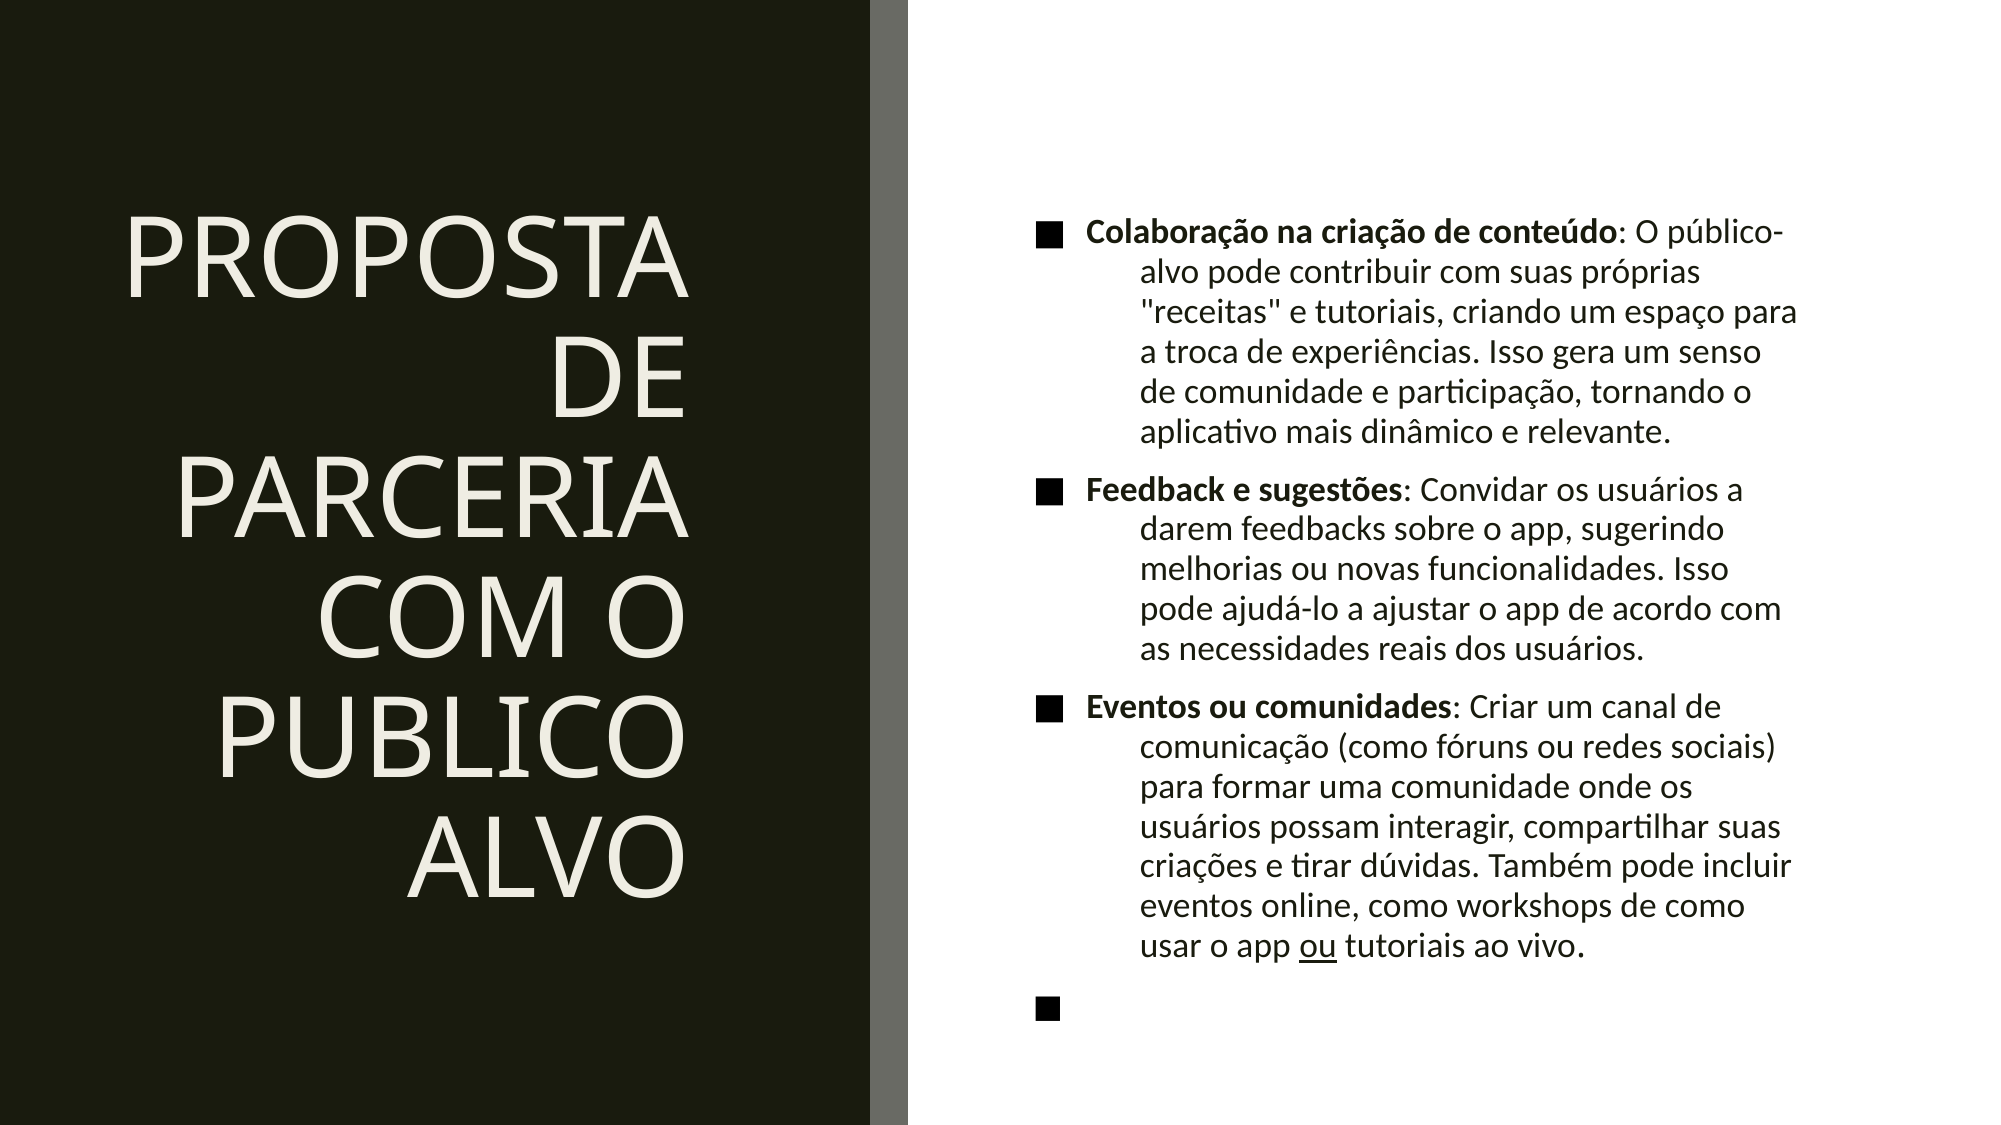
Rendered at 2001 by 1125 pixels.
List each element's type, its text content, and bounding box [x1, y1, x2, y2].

text_box [0, 0, 908, 1125]
list Colaboração na criação de conteúdo: O público-alvo pode contribuir com suas próprias "receitas" e tutoriais, criando um espaço para a troca de experiências. Isso gera um senso de comunidade e participação, tornando o aplicativo mais dinâmico e relevante. Feedback e sugestões: Convidar os usuários a darem feedbacks sobre o app, sugerindo melhorias ou novas funcionalidades. Isso pode ajudá-lo a ajustar o app de acordo com as necessidades reais dos usuários. Eventos ou comunidades: Criar um canal de comunicação (como fóruns ou redes sociais) para formar uma comunidade onde os usuários possam interagir, compartilhar suas criações e tirar dúvidas. Também pode incluir eventos online, como workshops de como usar o app ou tutoriais ao vivo. [1017, 144, 1821, 1008]
title PROPOSTA DE PARCERIA COM O PUBLICO ALVO [105, 129, 765, 994]
